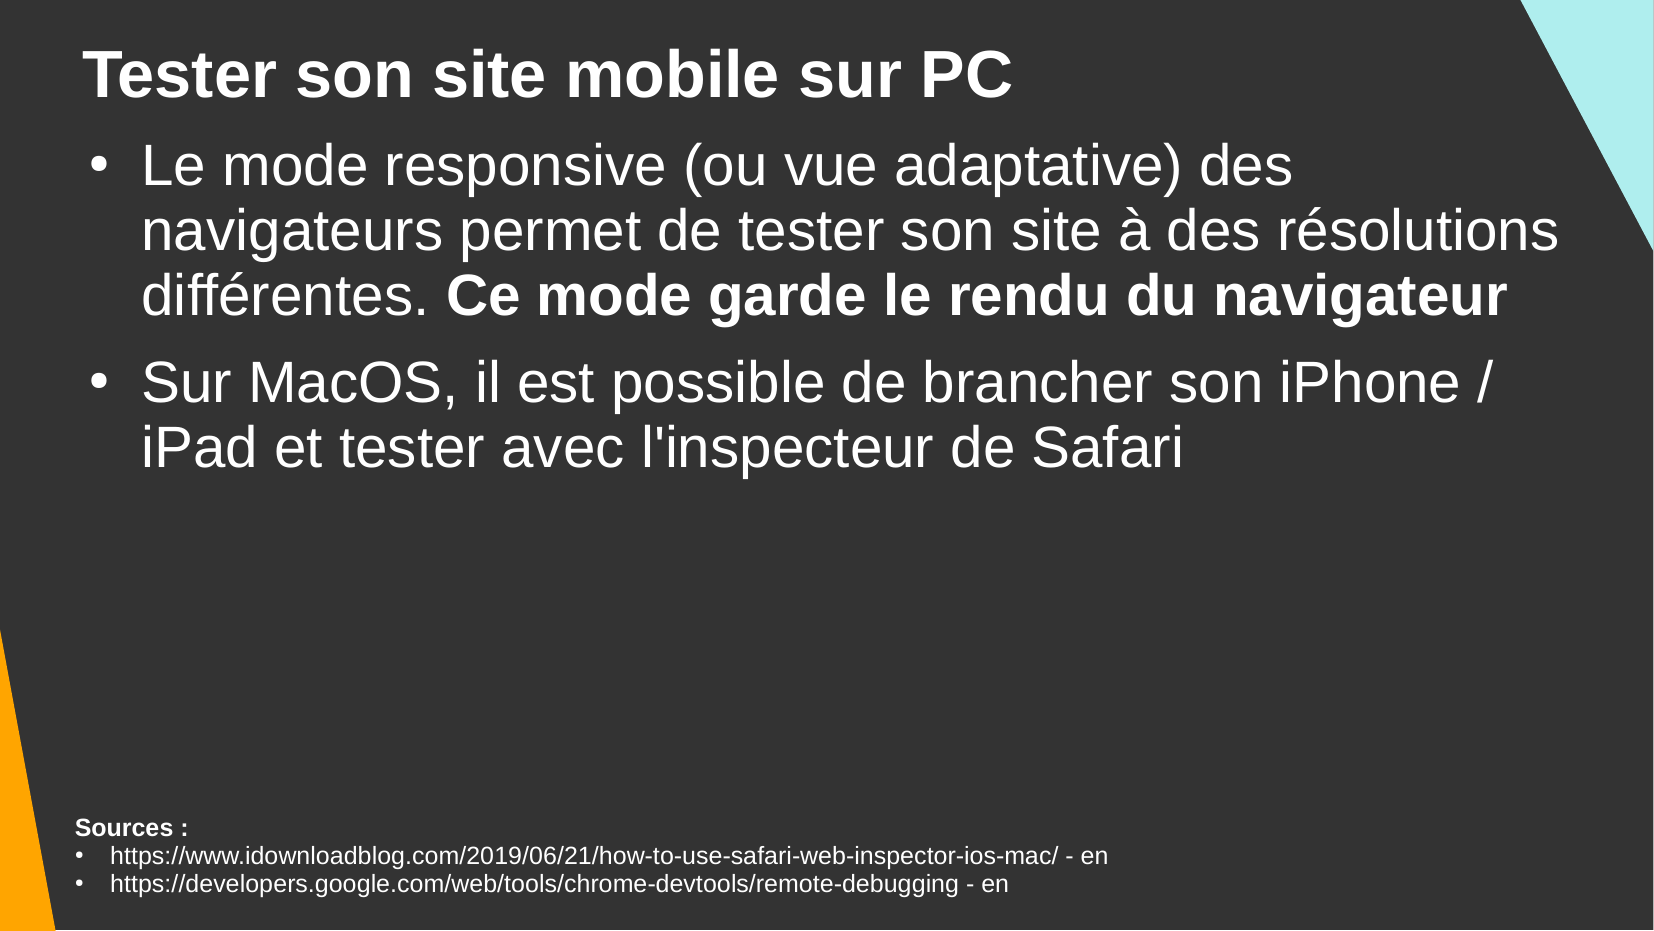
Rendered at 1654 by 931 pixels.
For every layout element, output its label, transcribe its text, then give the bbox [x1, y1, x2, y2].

text_box [1520, 0, 1654, 253]
text_box Sources : https://www.idownloadblog.com/2019/06/21/how-to-use-safari-web-inspector-ios-mac/ - en https://developers.google.com/web/tools/chrome-devtools/remote-debugging - en [60, 806, 1654, 905]
title Tester son site mobile sur PC [82, 37, 1571, 112]
list Le mode responsive (ou vue adaptative) des navigateurs permet de tester son site à des résolutions différentes. Ce mode garde le rendu du navigateur Sur MacOS, il est possible de brancher son iPhone / iPad et tester avec l'inspecteur de Safari [70, 132, 1605, 718]
text_box [0, 629, 56, 931]
